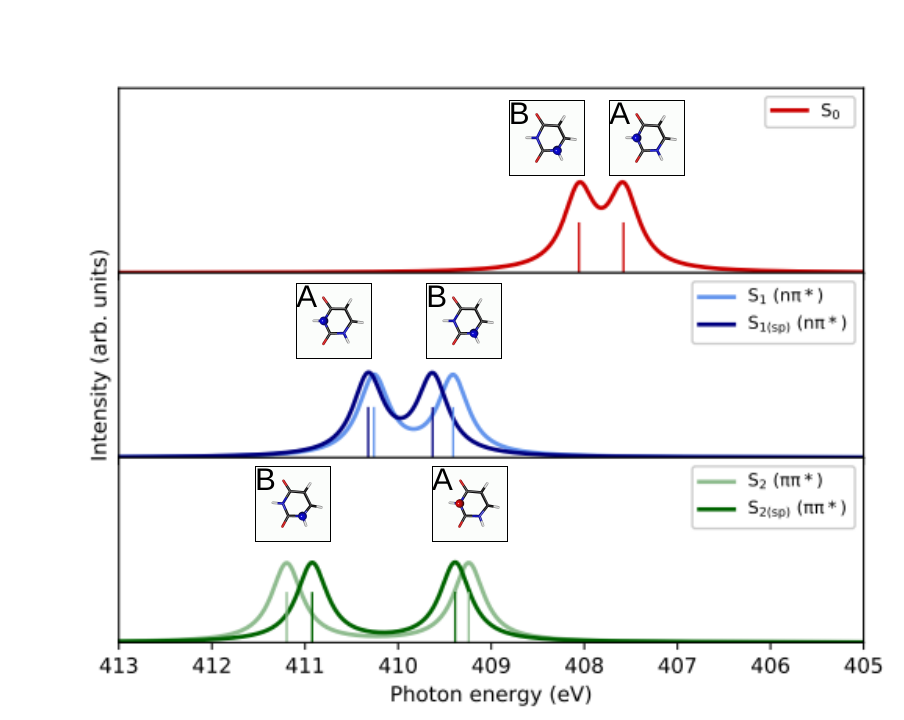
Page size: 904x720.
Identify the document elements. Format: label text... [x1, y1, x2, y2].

text_box A [417, 454, 480, 512]
picture [0, 2, 903, 720]
text_box B [494, 88, 557, 146]
text_box B [240, 454, 303, 512]
text_box A [281, 271, 344, 329]
text_box B [411, 271, 474, 329]
text_box A [594, 88, 657, 146]
